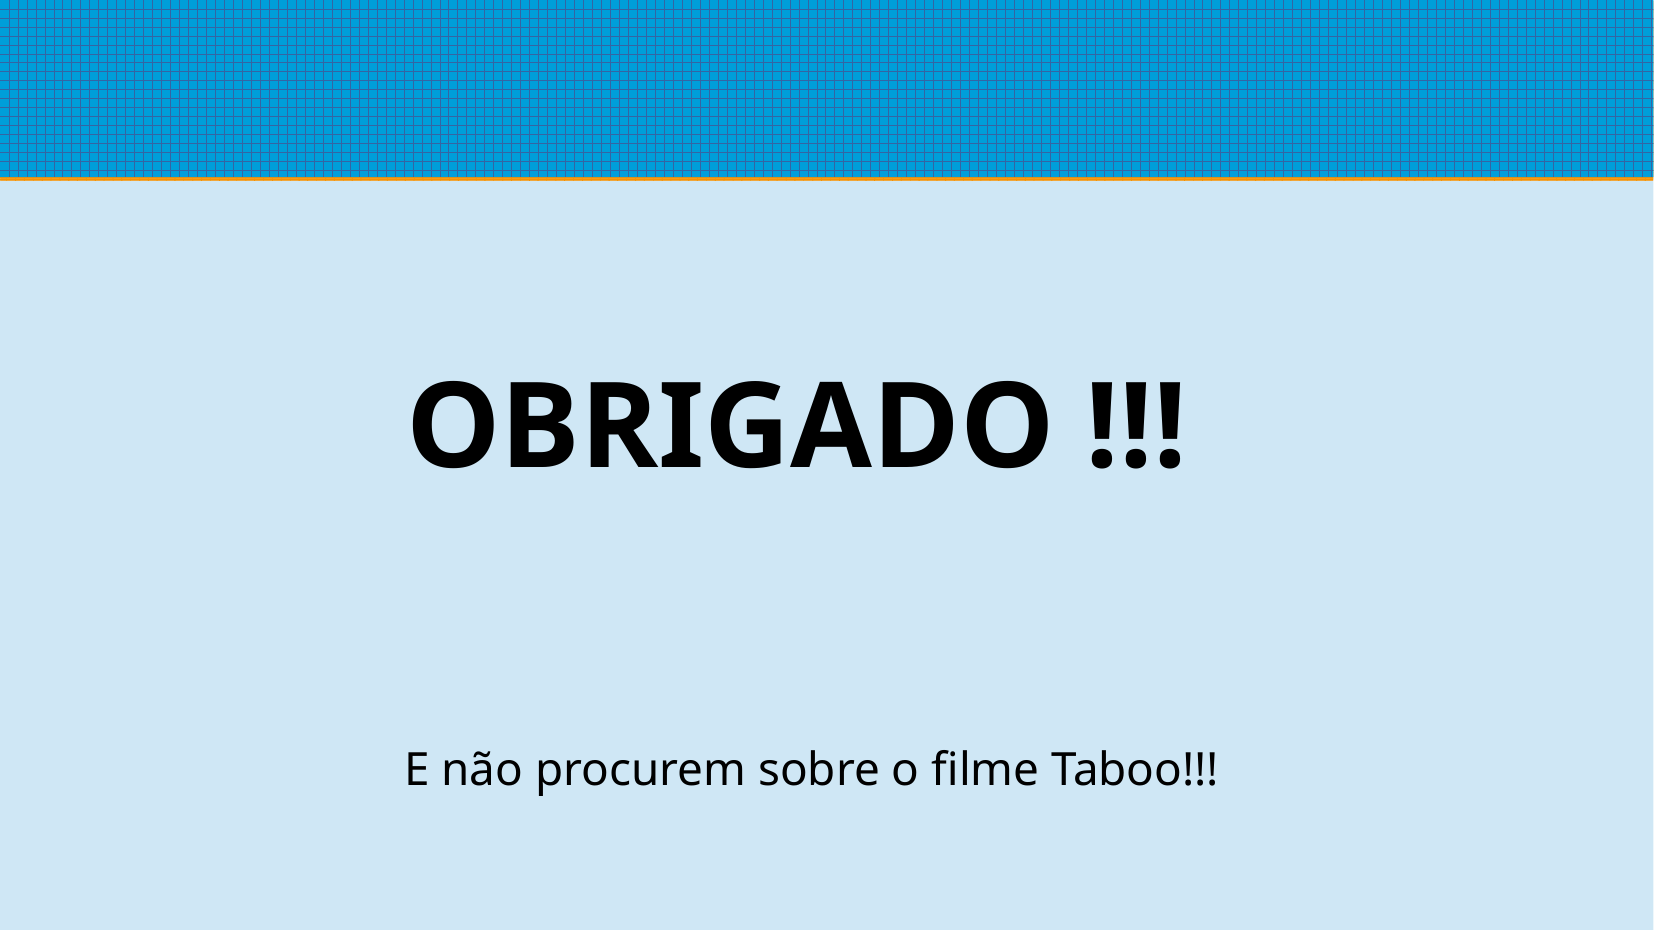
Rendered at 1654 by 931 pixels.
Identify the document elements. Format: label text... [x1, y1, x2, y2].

title OBRIGADO !!! [59, 339, 1536, 502]
text_box E não procurem sobre o filme Taboo!!! [118, 735, 1506, 801]
